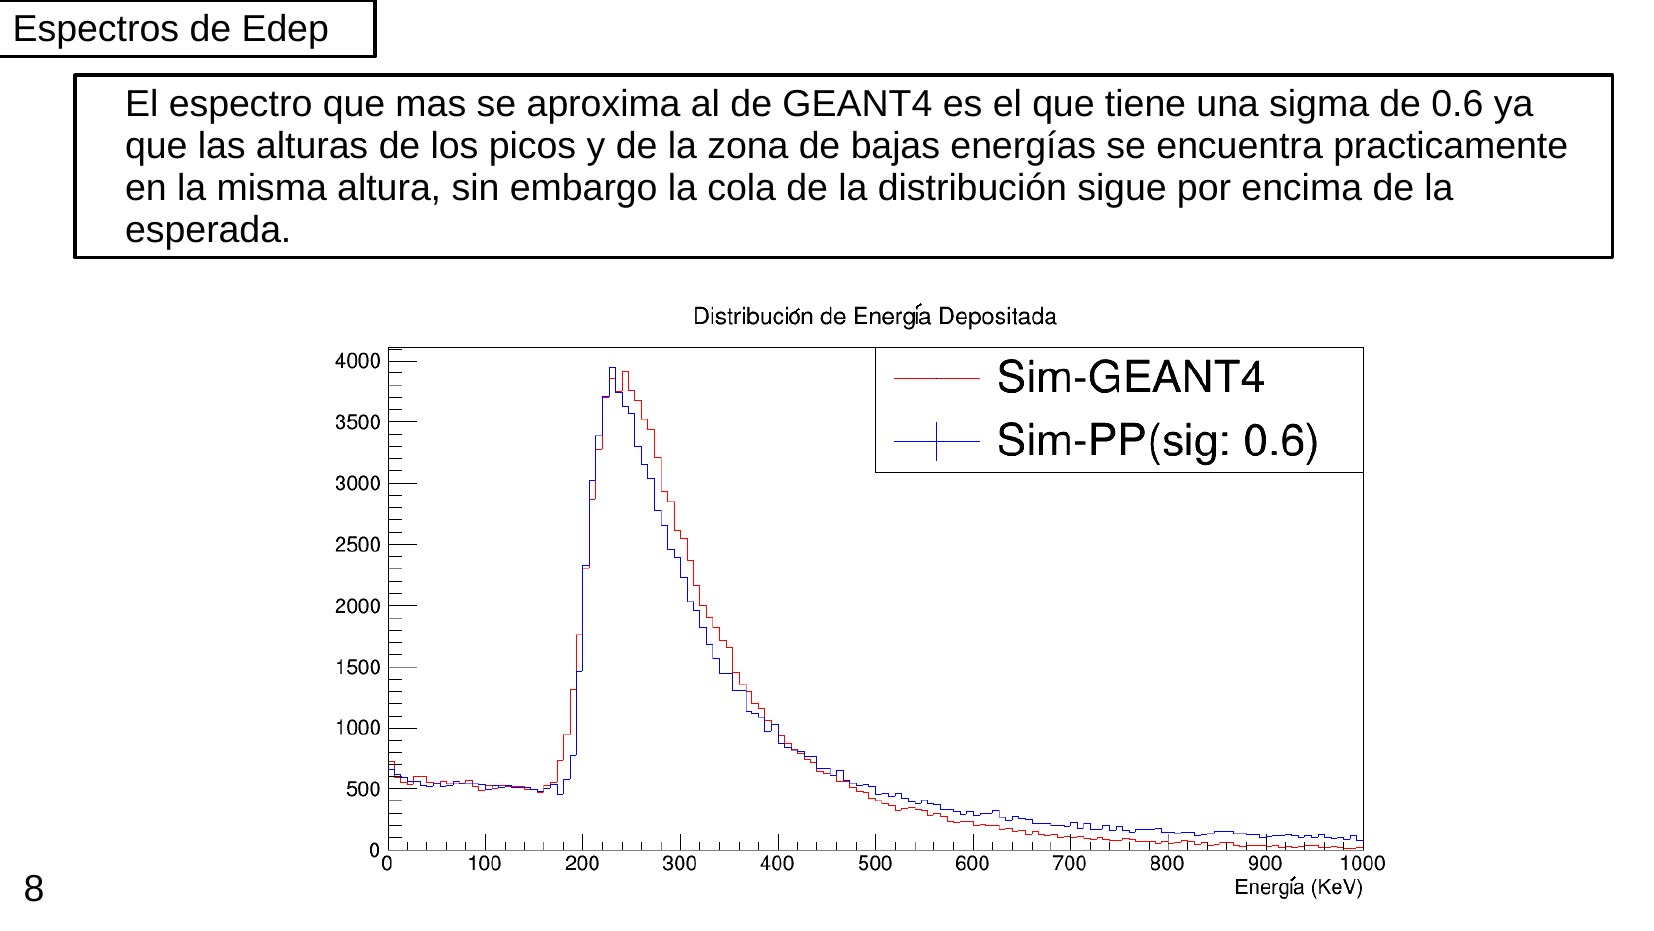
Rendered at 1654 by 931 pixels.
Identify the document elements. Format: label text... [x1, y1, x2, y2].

text_box Espectros de Edep [0, 0, 376, 57]
text_box El espectro que mas se aproxima al de GEANT4 es el que tiene una sigma de 0.6 ya que las alturas de los picos y de la zona de bajas energías se encuentra practicamente en la misma altura, sin embargo la cola de la distribución sigue por encima de la esperada. [75, 75, 1613, 258]
picture [324, 303, 1388, 901]
text_box <number> [8, 860, 638, 931]
